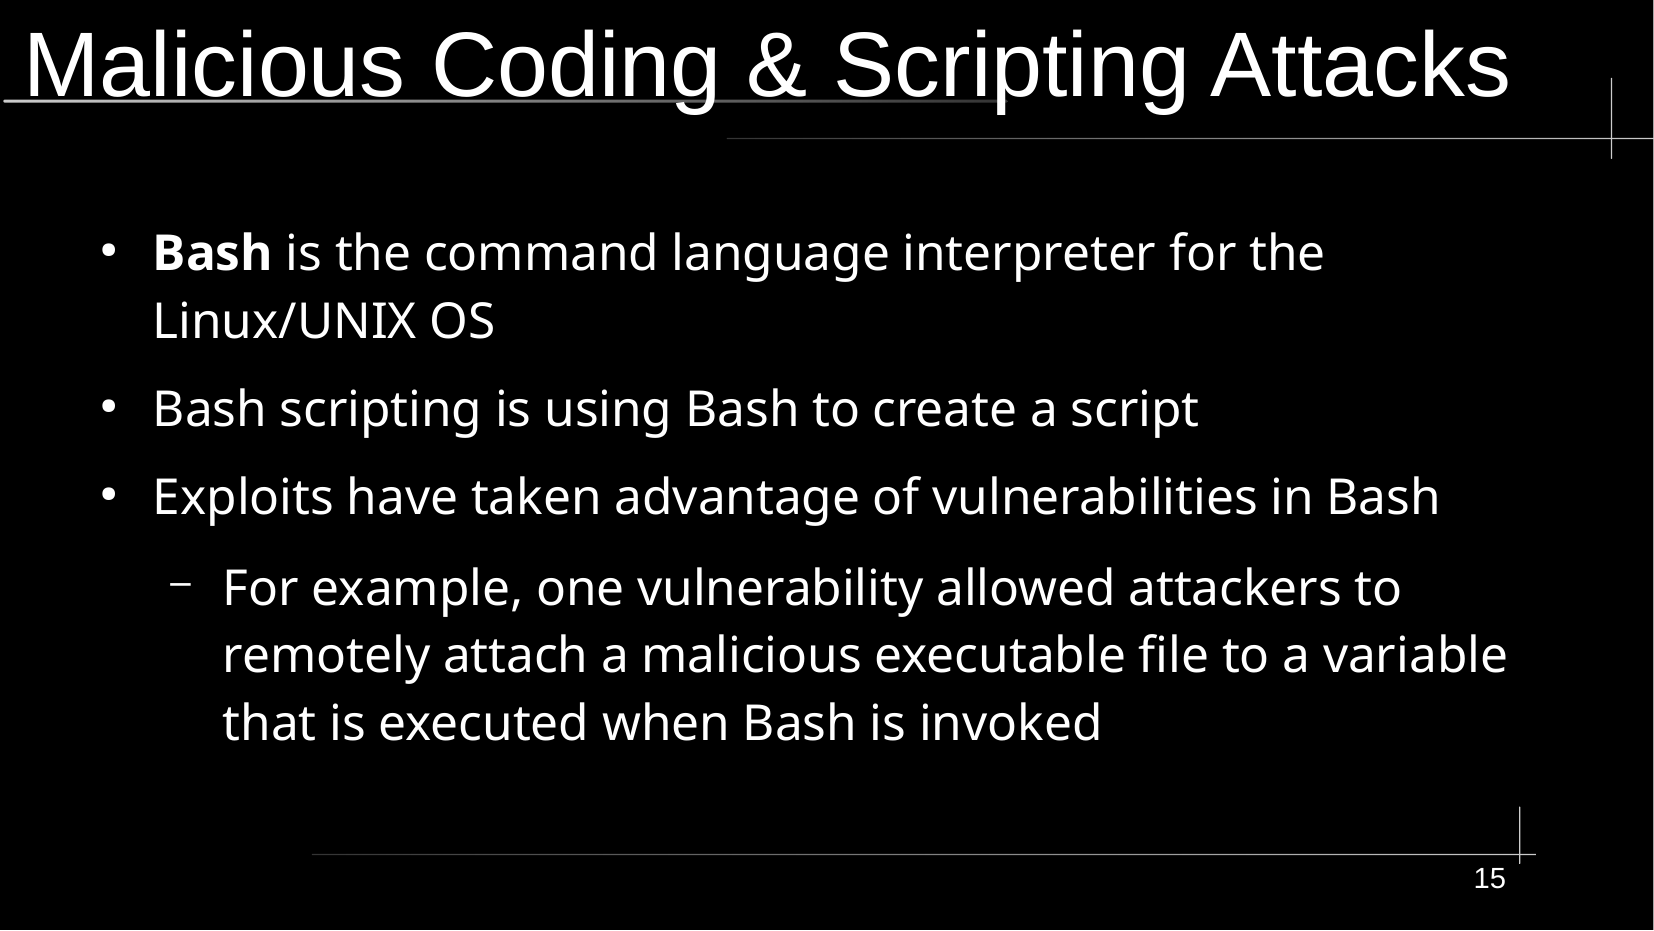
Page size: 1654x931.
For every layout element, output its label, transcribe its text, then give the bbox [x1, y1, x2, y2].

title Malicious Coding & Scripting Attacks [23, 11, 1589, 119]
list Bash is the command language interpreter for the Linux/UNIX OS Bash scripting is using Bash to create a script Exploits have taken advantage of vulnerabilities in Bash For example, one vulnerability allowed attackers to remotely attach a malicious executable file to a variable that is executed when Bash is invoked [82, 217, 1571, 758]
